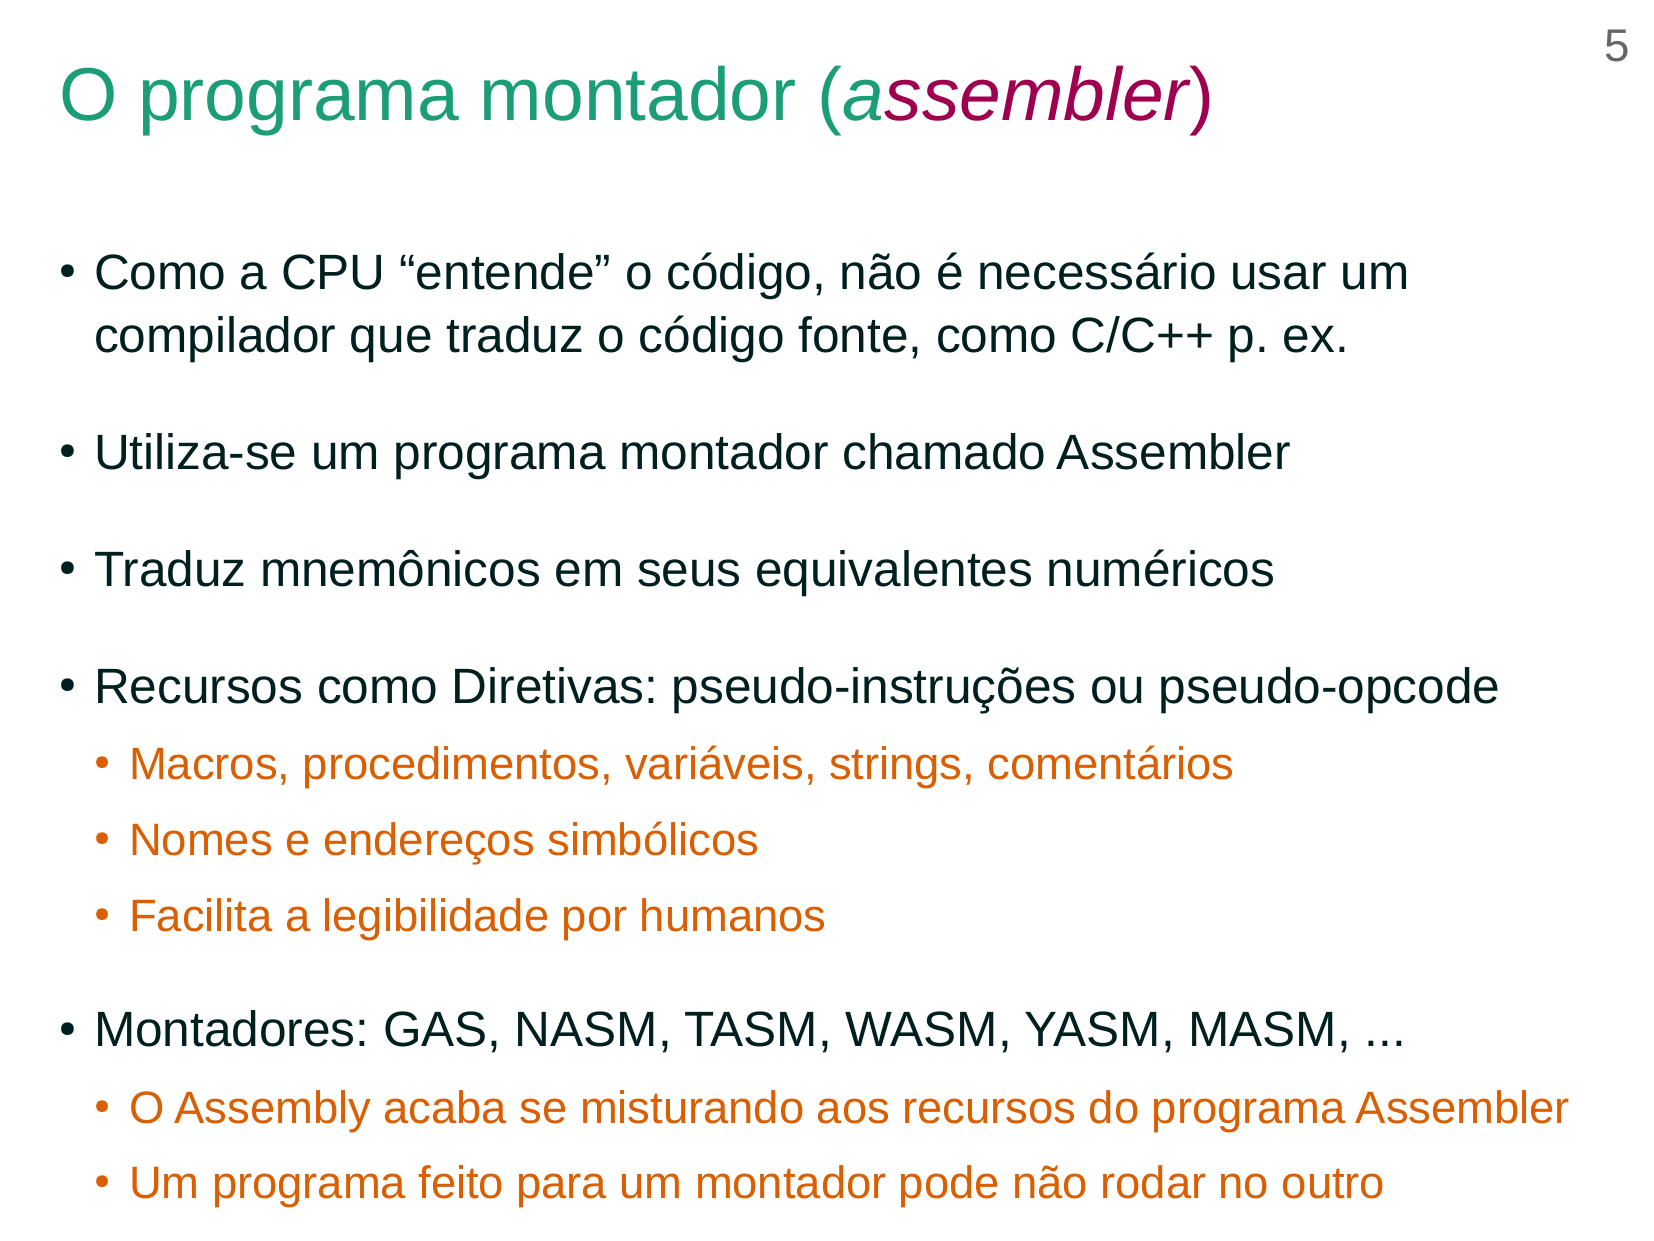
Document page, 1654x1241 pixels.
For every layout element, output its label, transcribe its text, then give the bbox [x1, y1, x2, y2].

list Como a CPU “entende” o código, não é necessário usar um compilador que traduz o código fonte, como C/C++ p. ex. Utiliza-se um programa montador chamado Assembler Traduz mnemônicos em seus equivalentes numéricos Recursos como Diretivas: pseudo-instruções ou pseudo-opcode Macros, procedimentos, variáveis, strings, comentários Nomes e endereços simbólicos Facilita a legibilidade por humanos Montadores: GAS, NASM, TASM, WASM, YASM, MASM, ... O Assembly acaba se misturando aos recursos do programa Assembler Um programa feito para um montador pode não rodar no outro [59, 236, 1595, 1211]
title O programa montador (assembler) [59, 29, 1595, 148]
